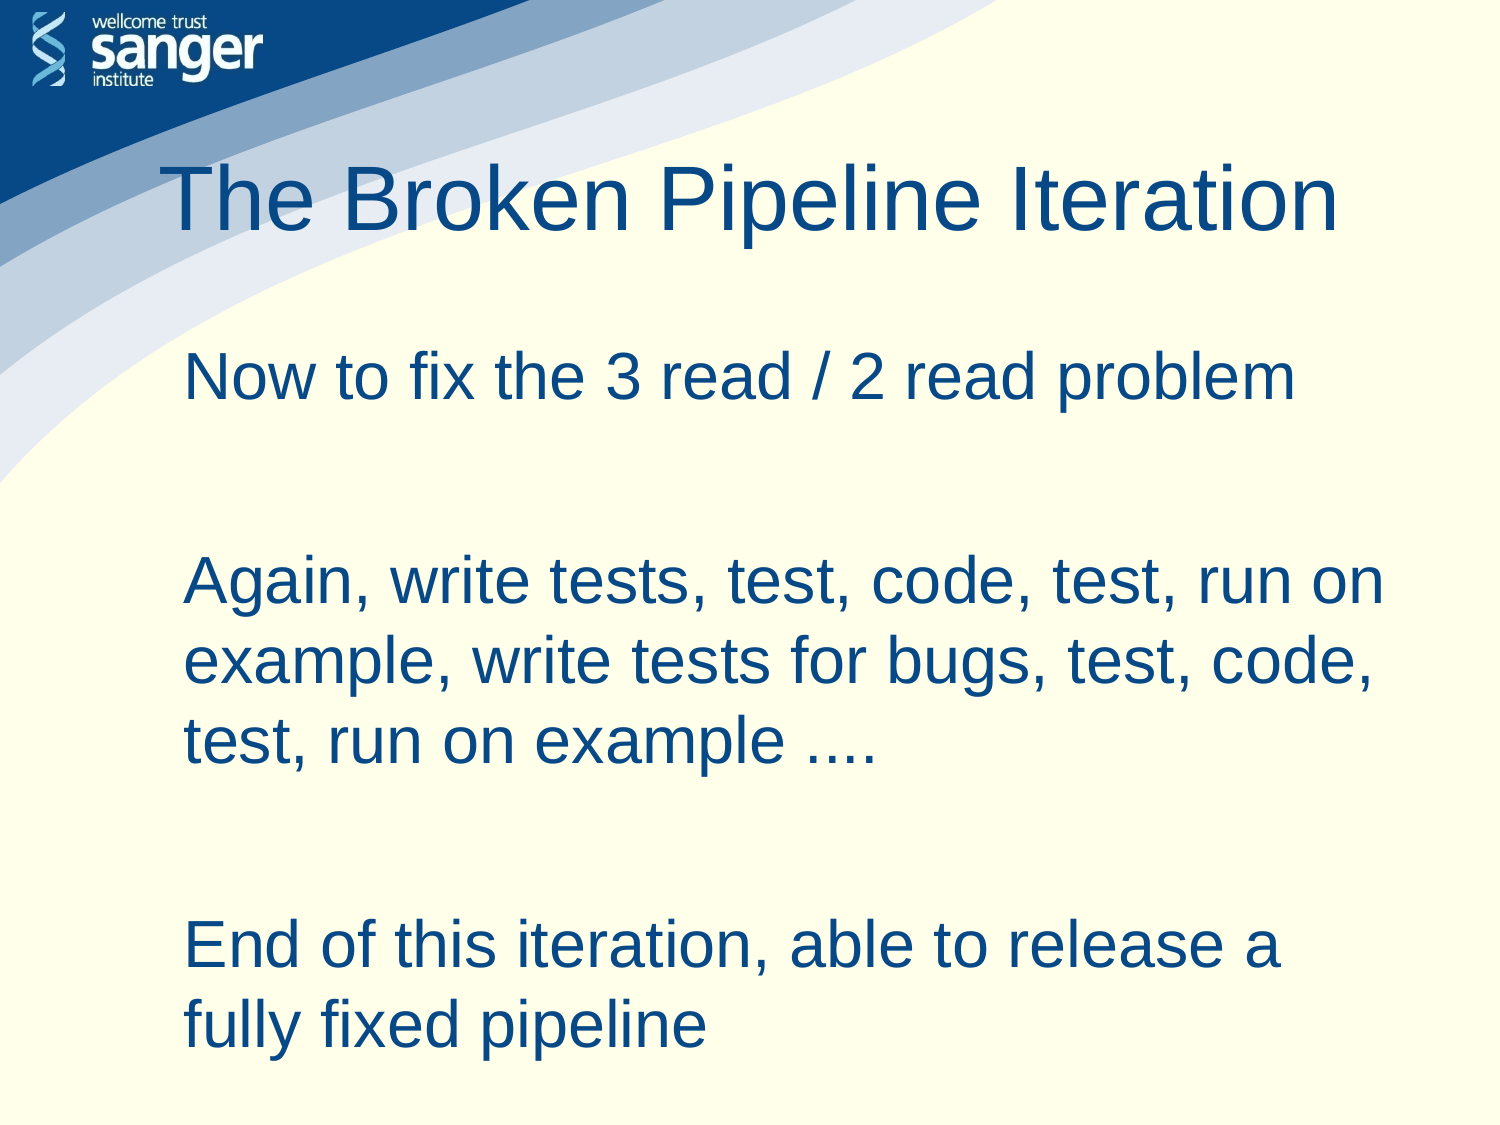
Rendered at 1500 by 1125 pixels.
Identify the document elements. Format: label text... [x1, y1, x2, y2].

picture [12, 12, 263, 86]
list Now to fix the 3 read / 2 read problem Again, write tests, test, code, test, run on example, write tests for bugs, test, code, test, run on example .... End of this iteration, able to release a fully fixed pipeline [112, 324, 1418, 1054]
title The Broken Pipeline Iteration [112, 75, 1388, 312]
